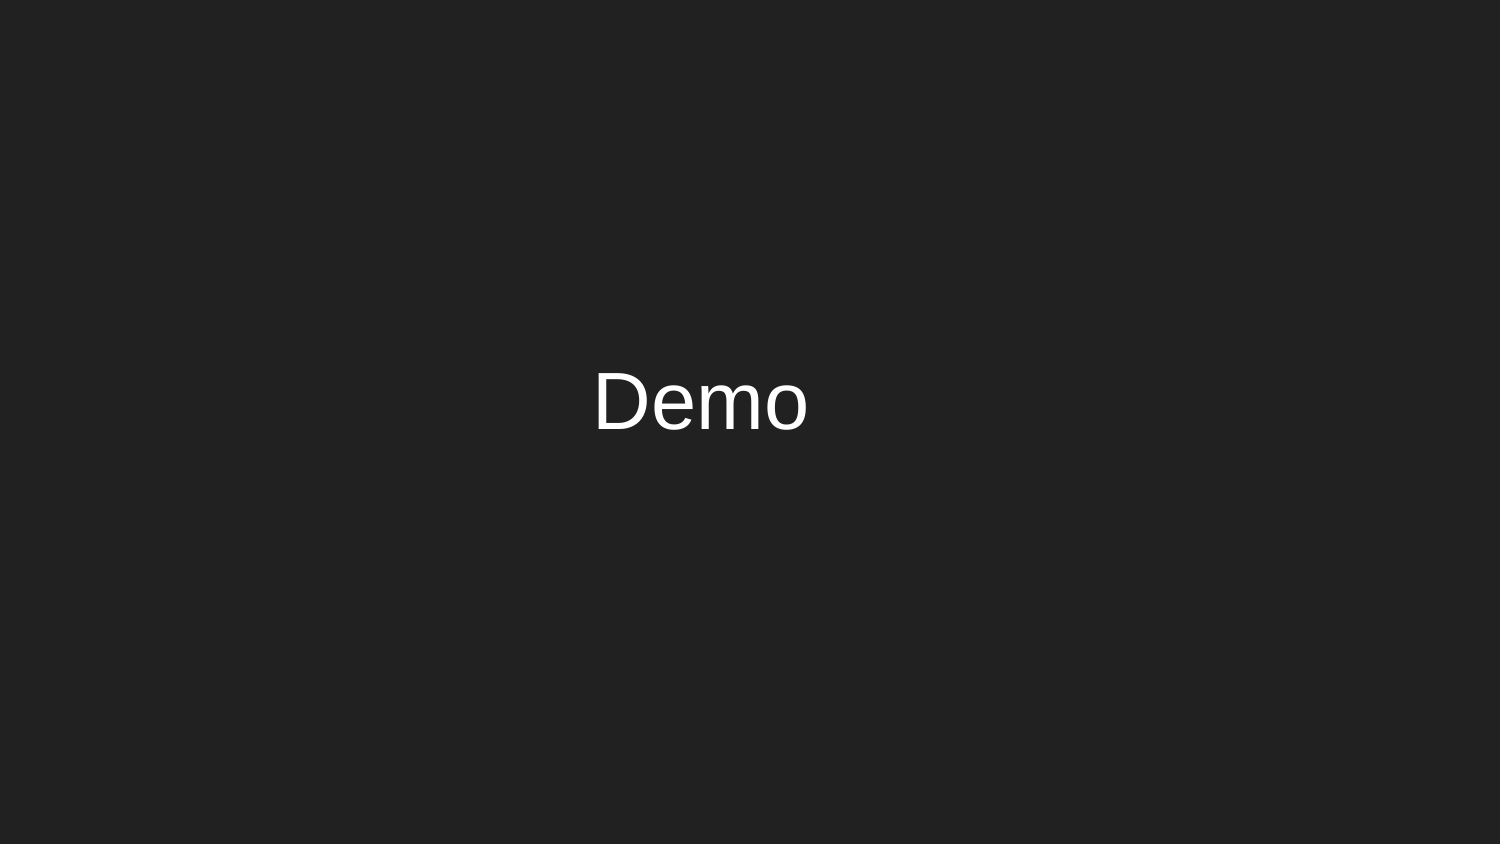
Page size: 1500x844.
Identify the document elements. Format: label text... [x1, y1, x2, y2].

title Demo [577, 341, 894, 503]
